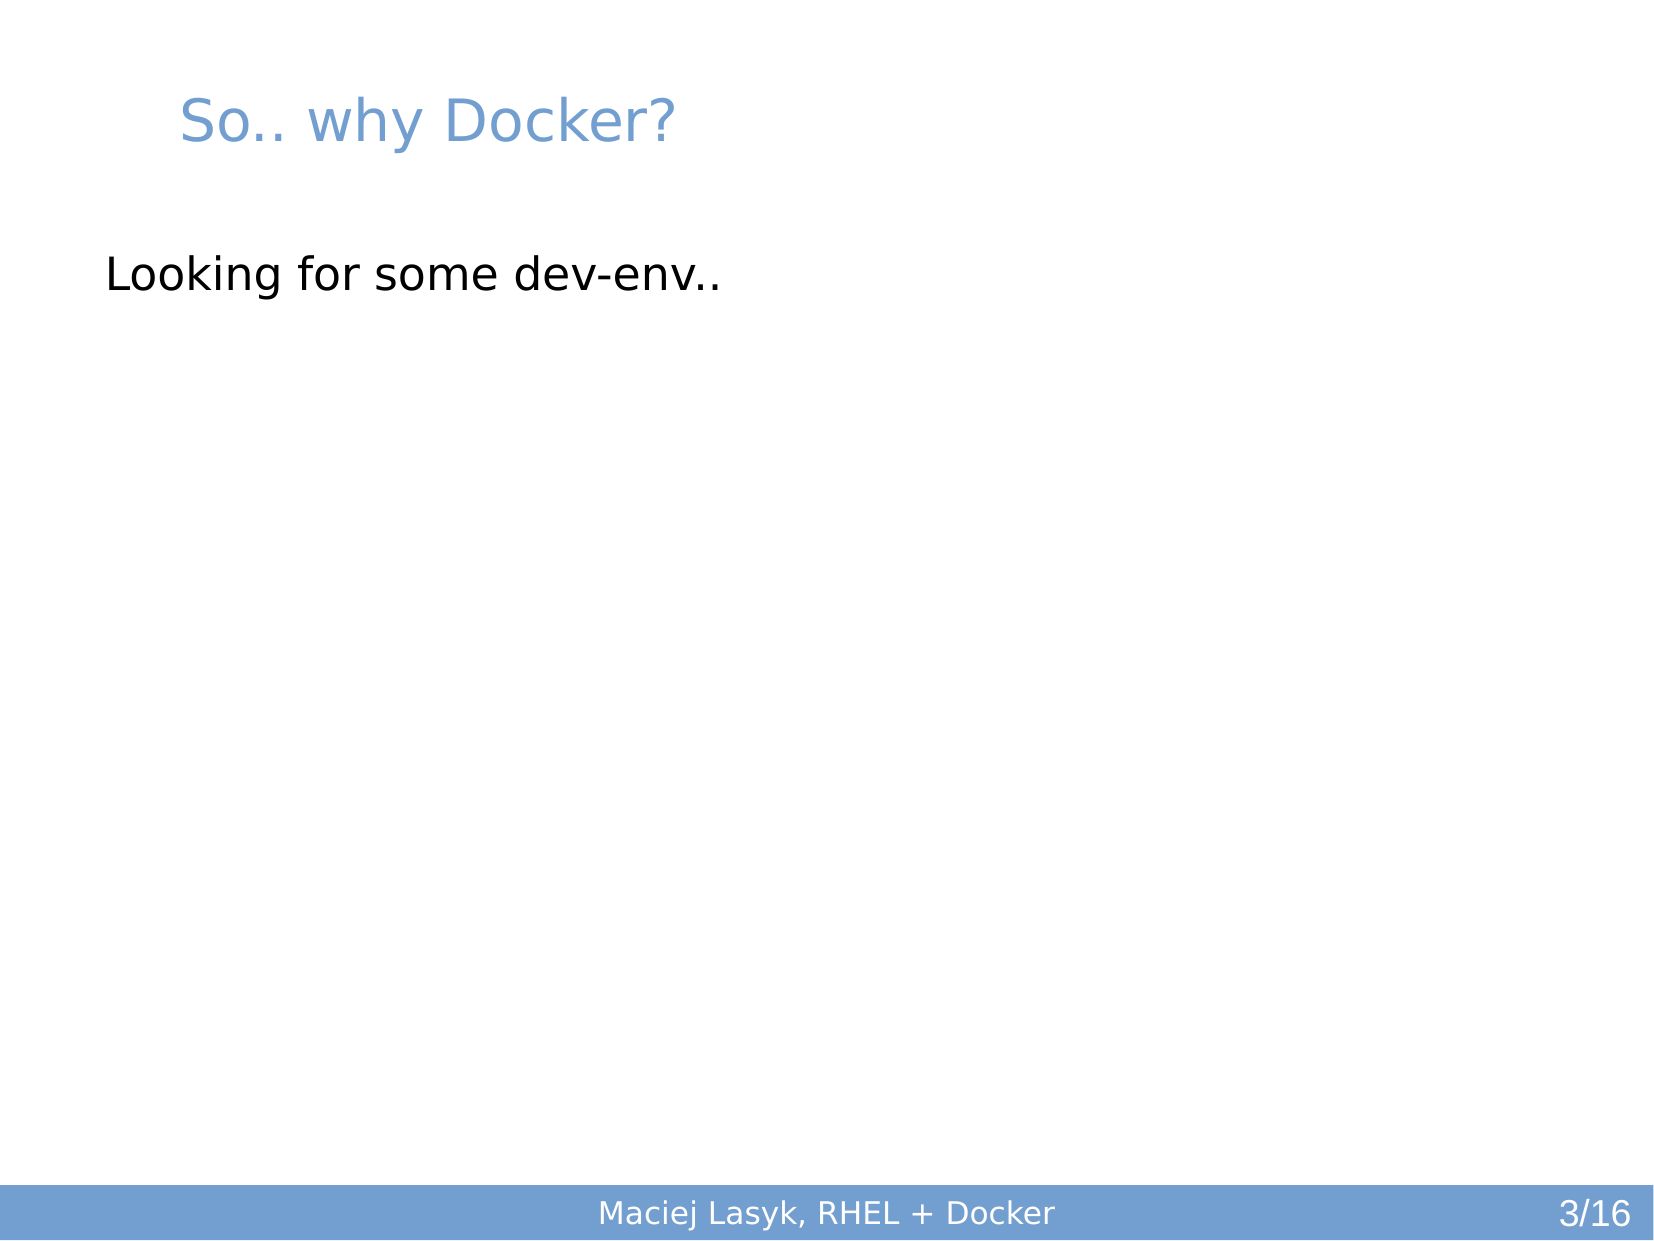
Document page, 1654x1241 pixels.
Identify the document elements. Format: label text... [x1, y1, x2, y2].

text_box So.. why Docker? [164, 79, 694, 163]
text_box Maciej Lasyk, RHEL + Docker [583, 1188, 1071, 1240]
text_box [1647, 1185, 1654, 1241]
text_box Looking for some dev-env.. [90, 240, 738, 309]
text_box 3/16 [1533, 1185, 1647, 1241]
text_box [0, 1185, 1533, 1241]
